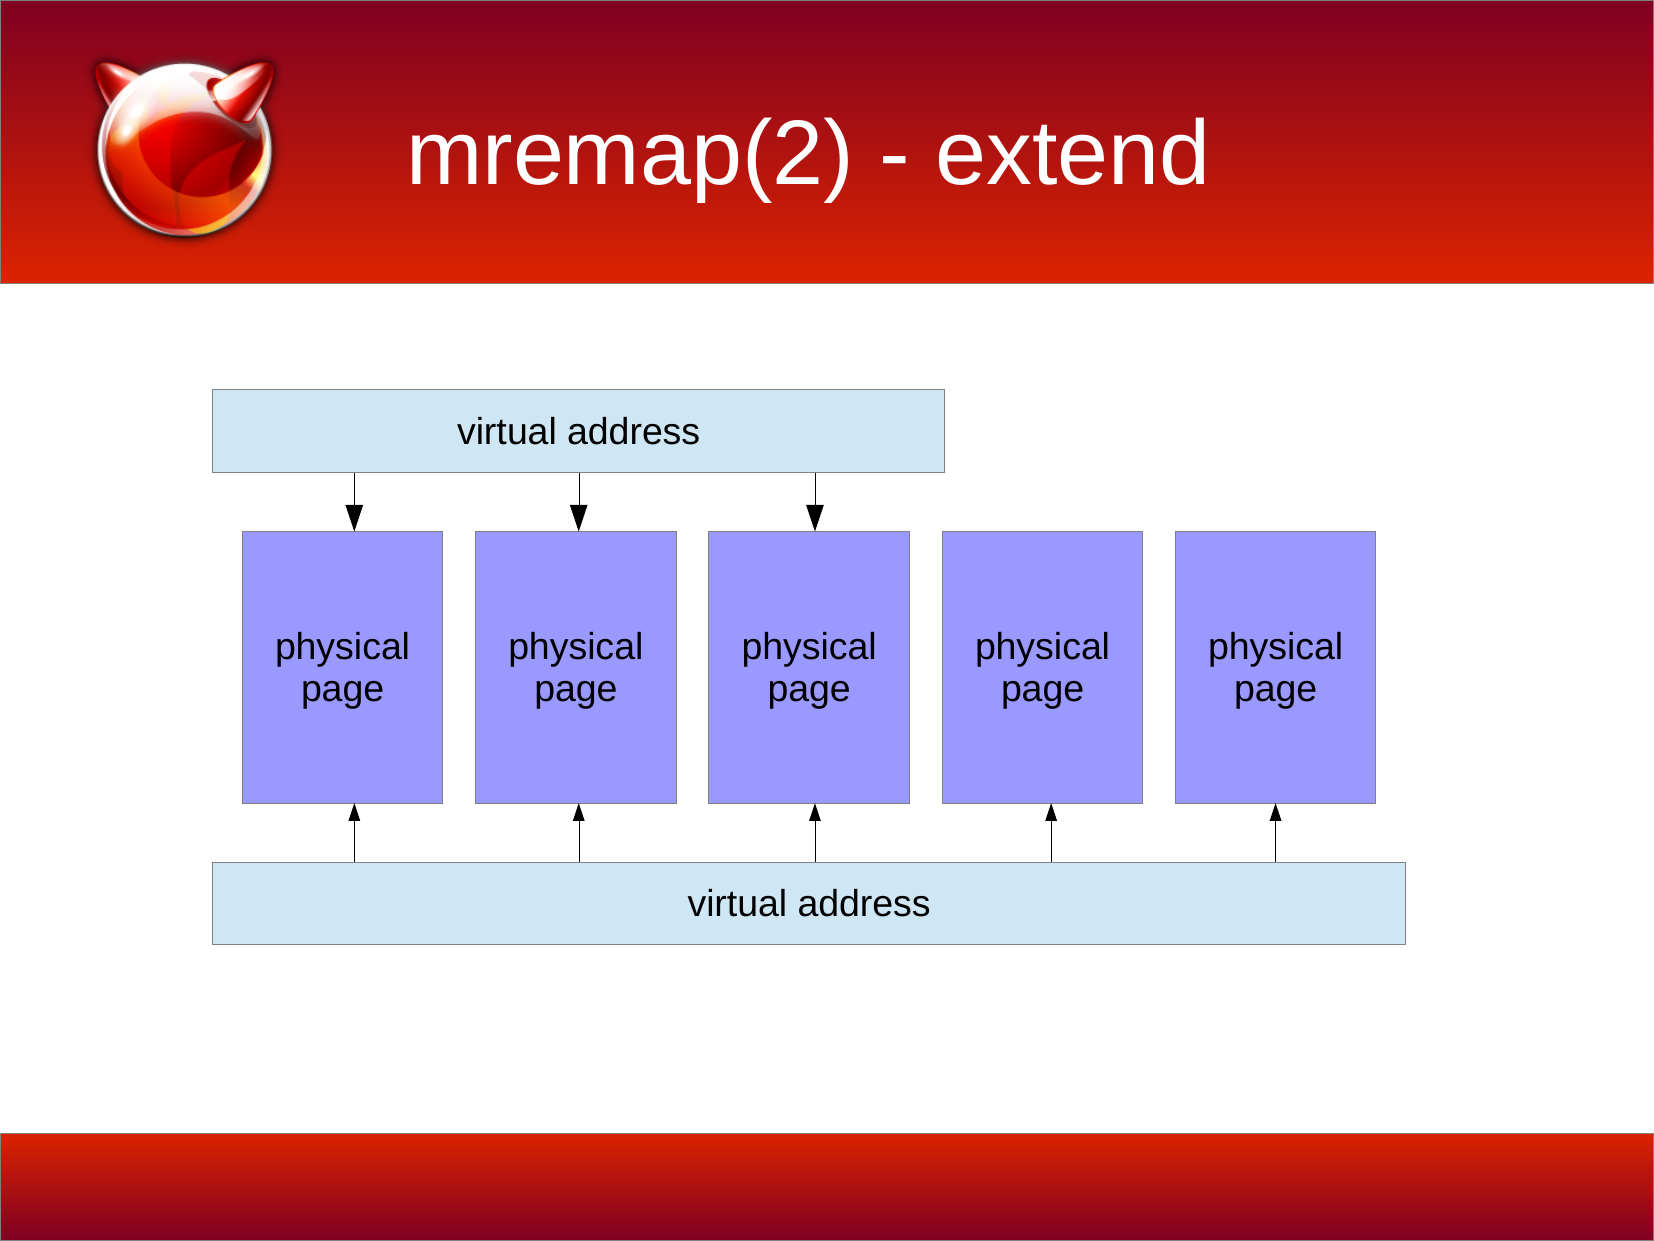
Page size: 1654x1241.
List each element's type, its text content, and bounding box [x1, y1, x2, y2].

text_box physical page [708, 531, 910, 804]
text_box physical page [942, 531, 1143, 804]
text_box virtual address [212, 862, 1406, 945]
text_box physical page [1175, 531, 1376, 804]
text_box virtual address [212, 389, 945, 473]
text_box physical page [475, 531, 677, 804]
title mremap(2) - extend [82, 49, 1536, 257]
text_box physical page [242, 531, 443, 804]
